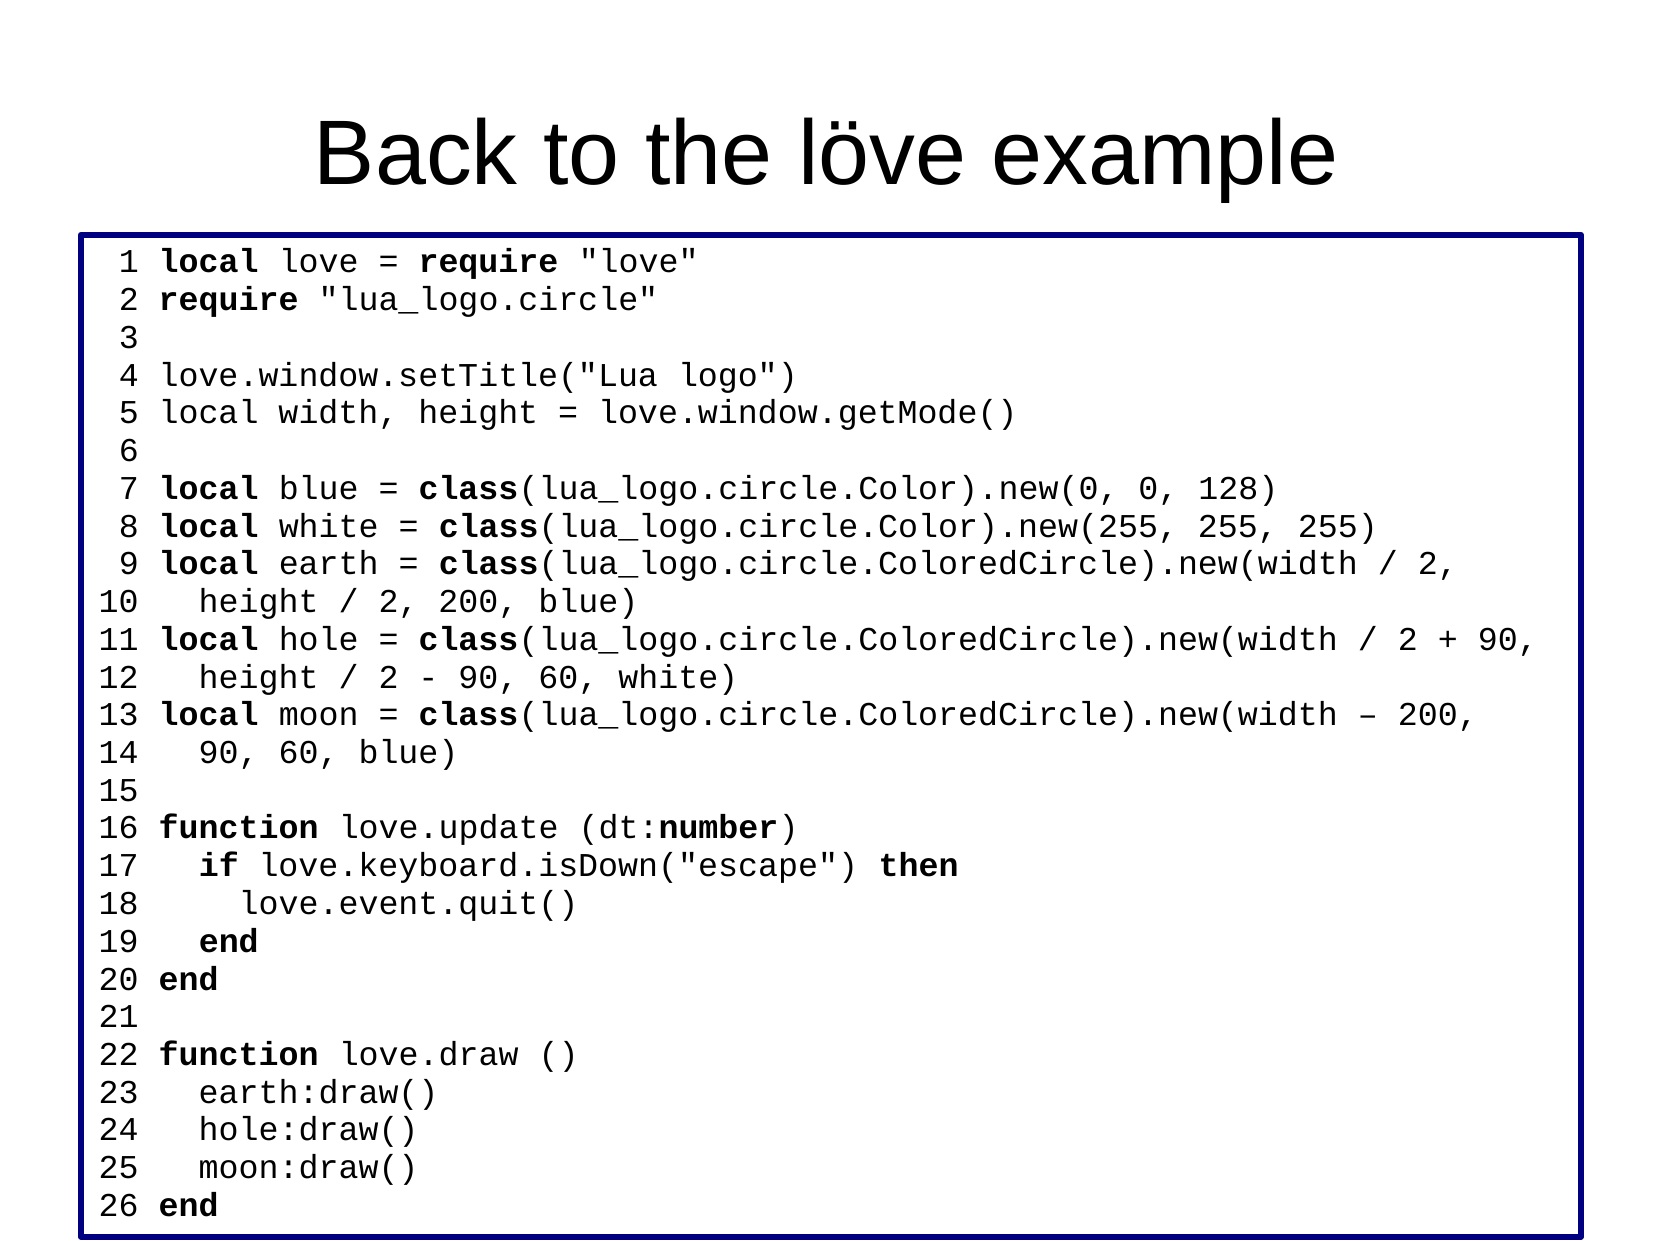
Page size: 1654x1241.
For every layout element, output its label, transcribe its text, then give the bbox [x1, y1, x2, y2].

title Back to the löve example [82, 49, 1571, 232]
text_box 1 local love = require "love" 2 require "lua_logo.circle" 3 4 love.window.setTitle("Lua logo") 5 local width, height = love.window.getMode() 6 7 local blue = class(lua_logo.circle.Color).new(0, 0, 128) 8 local white = class(lua_logo.circle.Color).new(255, 255, 255) 9 local earth = class(lua_logo.circle.ColoredCircle).new(width / 2, 10 height / 2, 200, blue) 11 local hole = class(lua_logo.circle.ColoredCircle).new(width / 2 + 90, 12 height / 2 - 90, 60, white) 13 local moon = class(lua_logo.circle.ColoredCircle).new(width – 200, 14 90, 60, blue) 15 16 function love.update (dt:number) 17 if love.keyboard.isDown("escape") then 18 love.event.quit() 19 end 20 end 21 22 function love.draw () 23 earth:draw() 24 hole:draw() 25 moon:draw() 26 end [80, 234, 1581, 1121]
